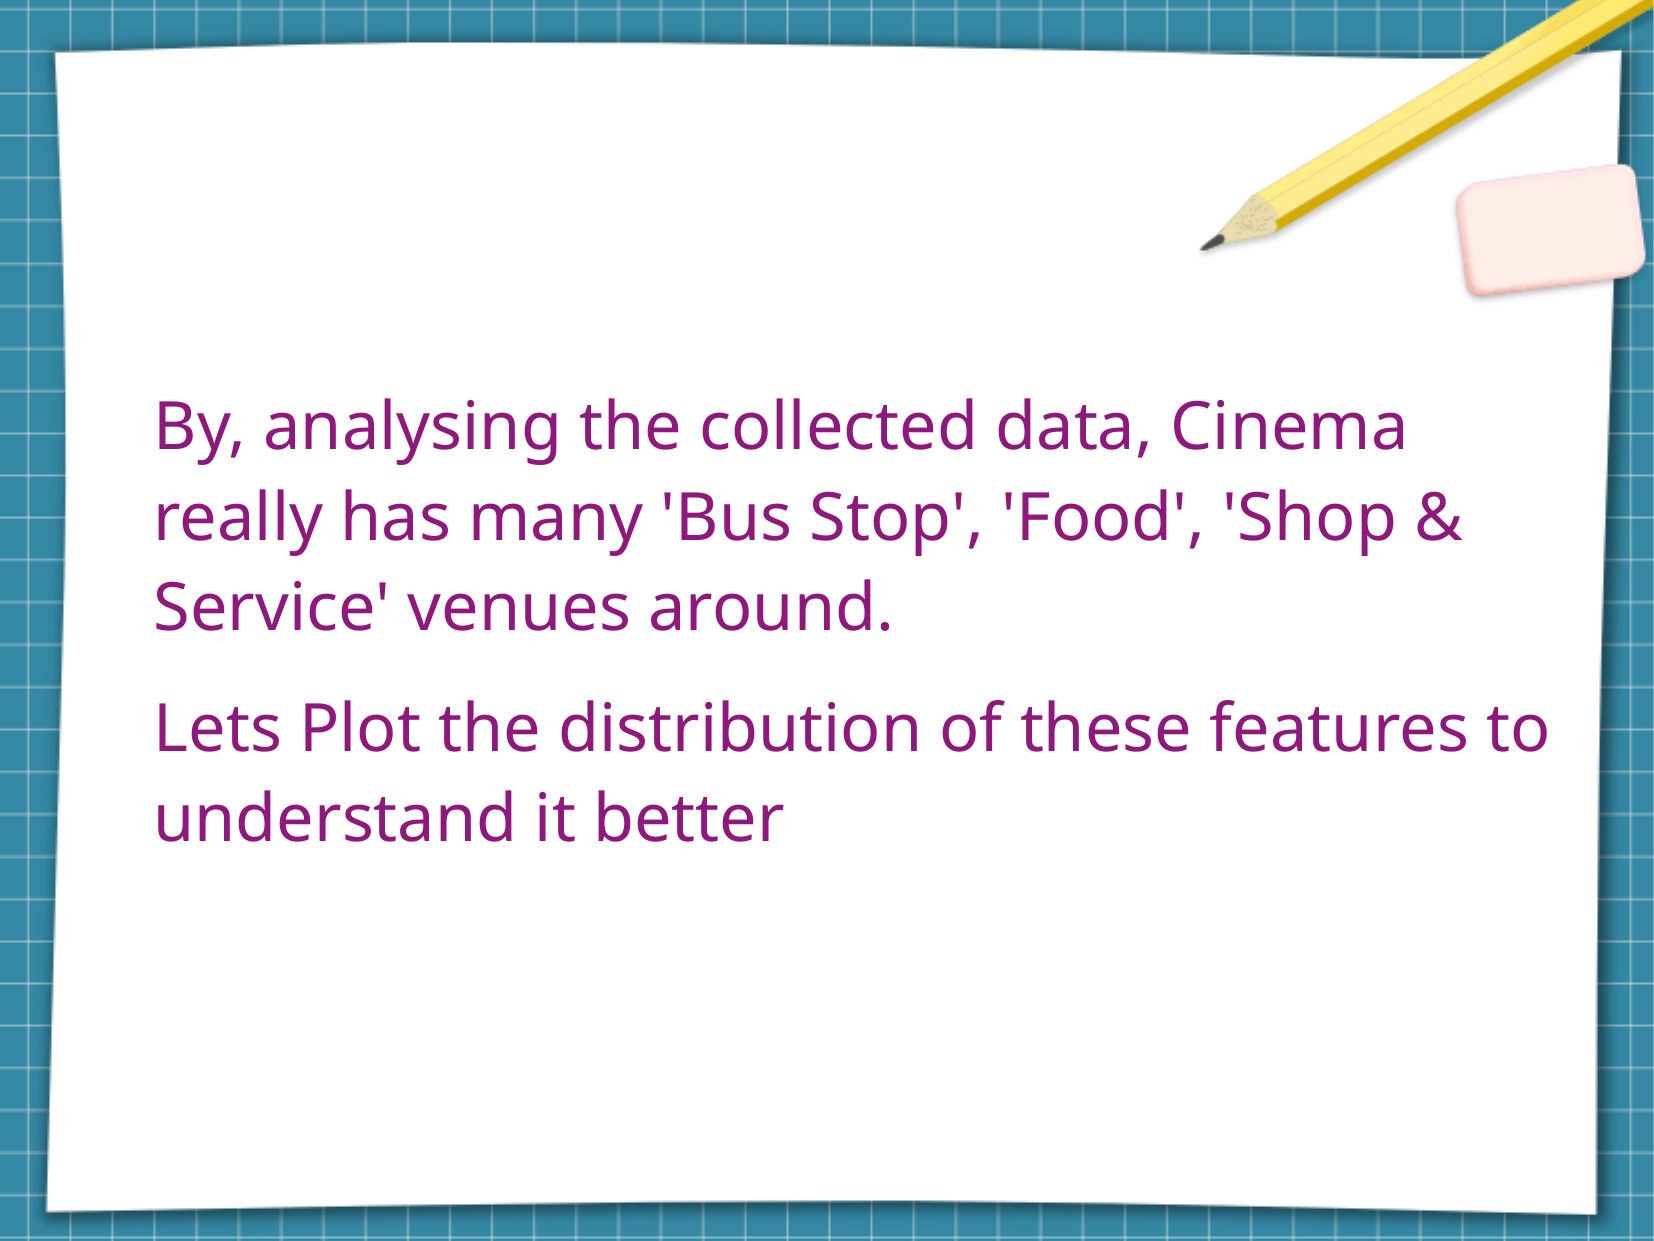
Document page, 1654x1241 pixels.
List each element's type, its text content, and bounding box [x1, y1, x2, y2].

picture [0, 0, 1654, 1241]
list By, analysing the collected data, Cinema really has many 'Bus Stop', 'Food', 'Shop & Service' venues around. Lets Plot the distribution of these features to understand it better [82, 377, 1571, 1098]
